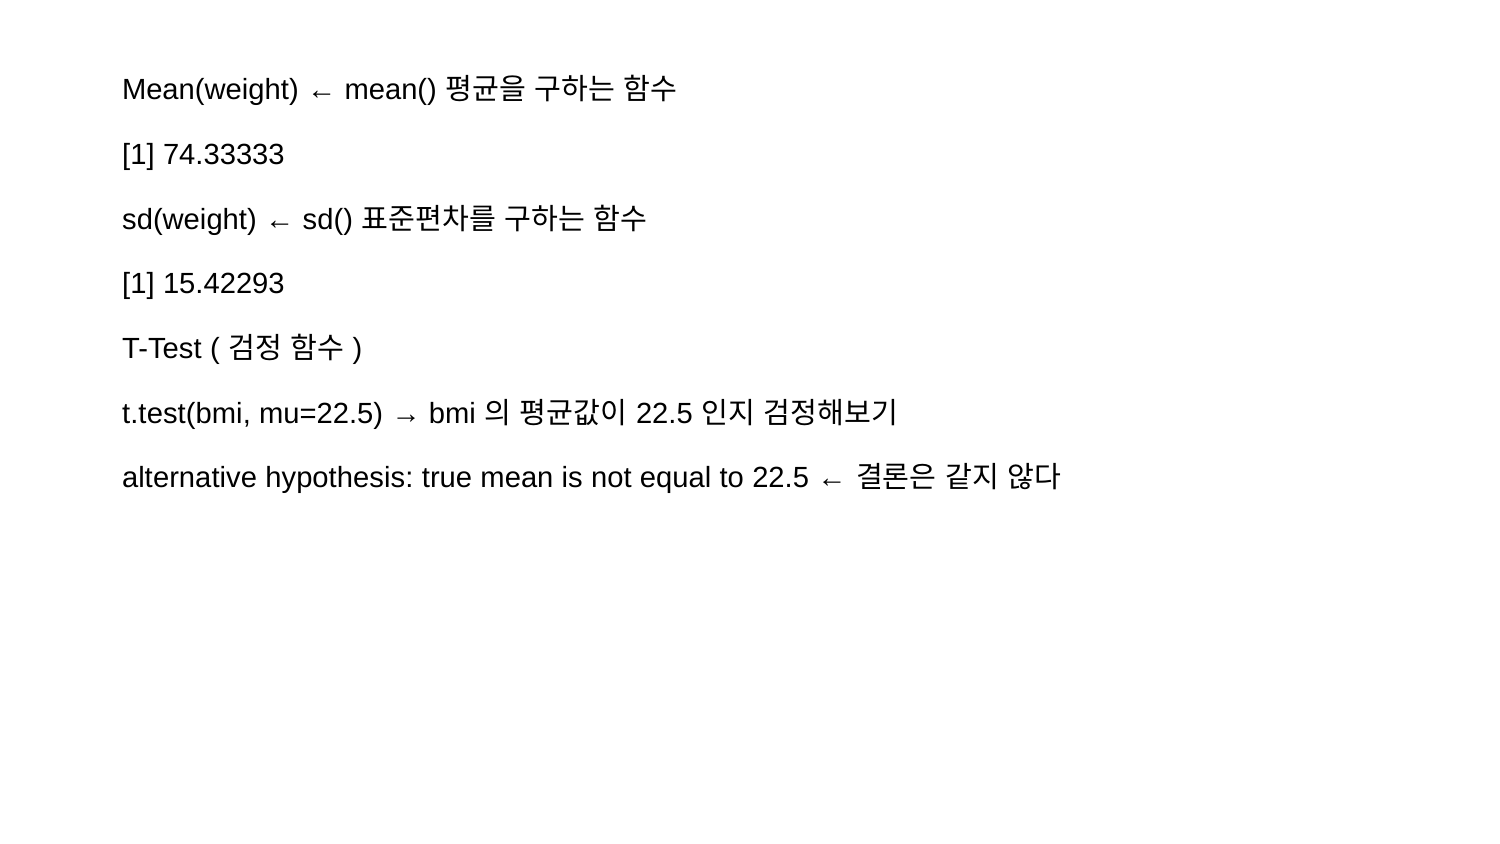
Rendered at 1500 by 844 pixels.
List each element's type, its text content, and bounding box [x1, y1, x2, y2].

list Mean(weight) ← mean() 평균을 구하는 함수 [1] 74.33333 sd(weight) ← sd() 표준편차를 구하는 함수 [1] 15.42293 T-Test ( 검정 함수 ) t.test(bmi, mu=22.5) → bmi 의 평균값이 22.5 인지 검정해보기 alternative hypothesis: true mean is not equal to 22.5 ← 결론은 같지 않다 [51, 70, 1449, 750]
